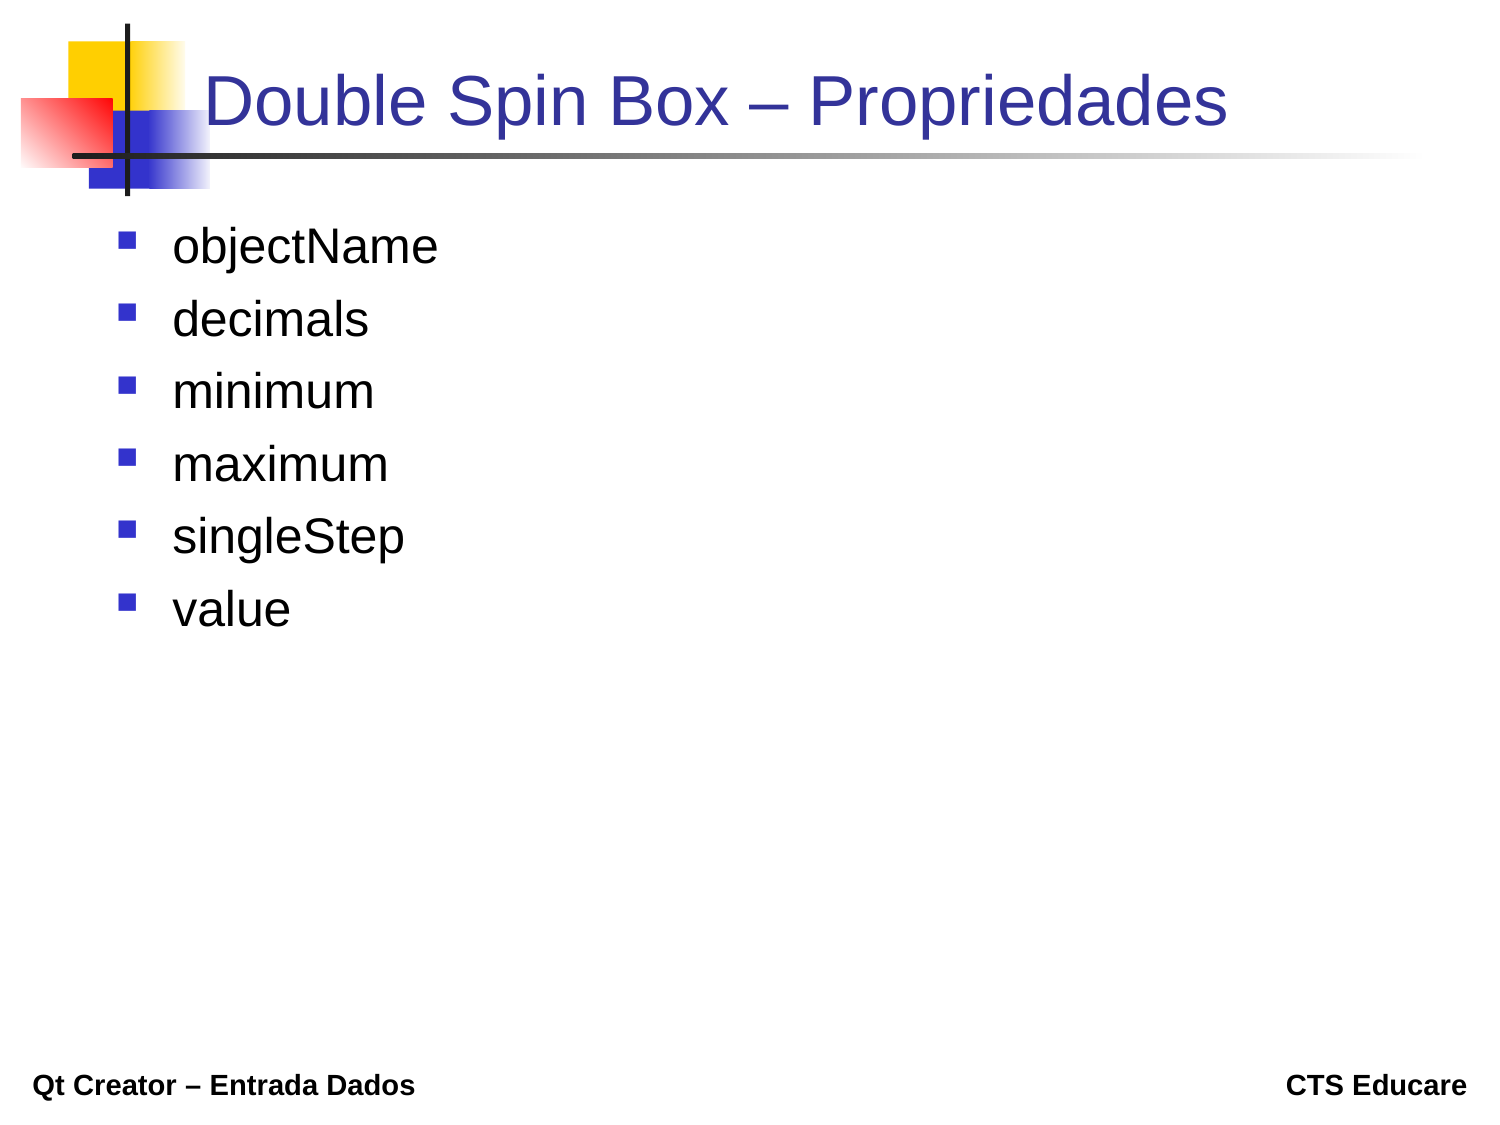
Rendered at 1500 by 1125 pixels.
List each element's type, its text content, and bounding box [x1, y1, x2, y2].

list objectName decimals minimum maximum singleStep value [100, 206, 1447, 1024]
title Double Spin Box – Propriedades [188, 46, 1468, 149]
